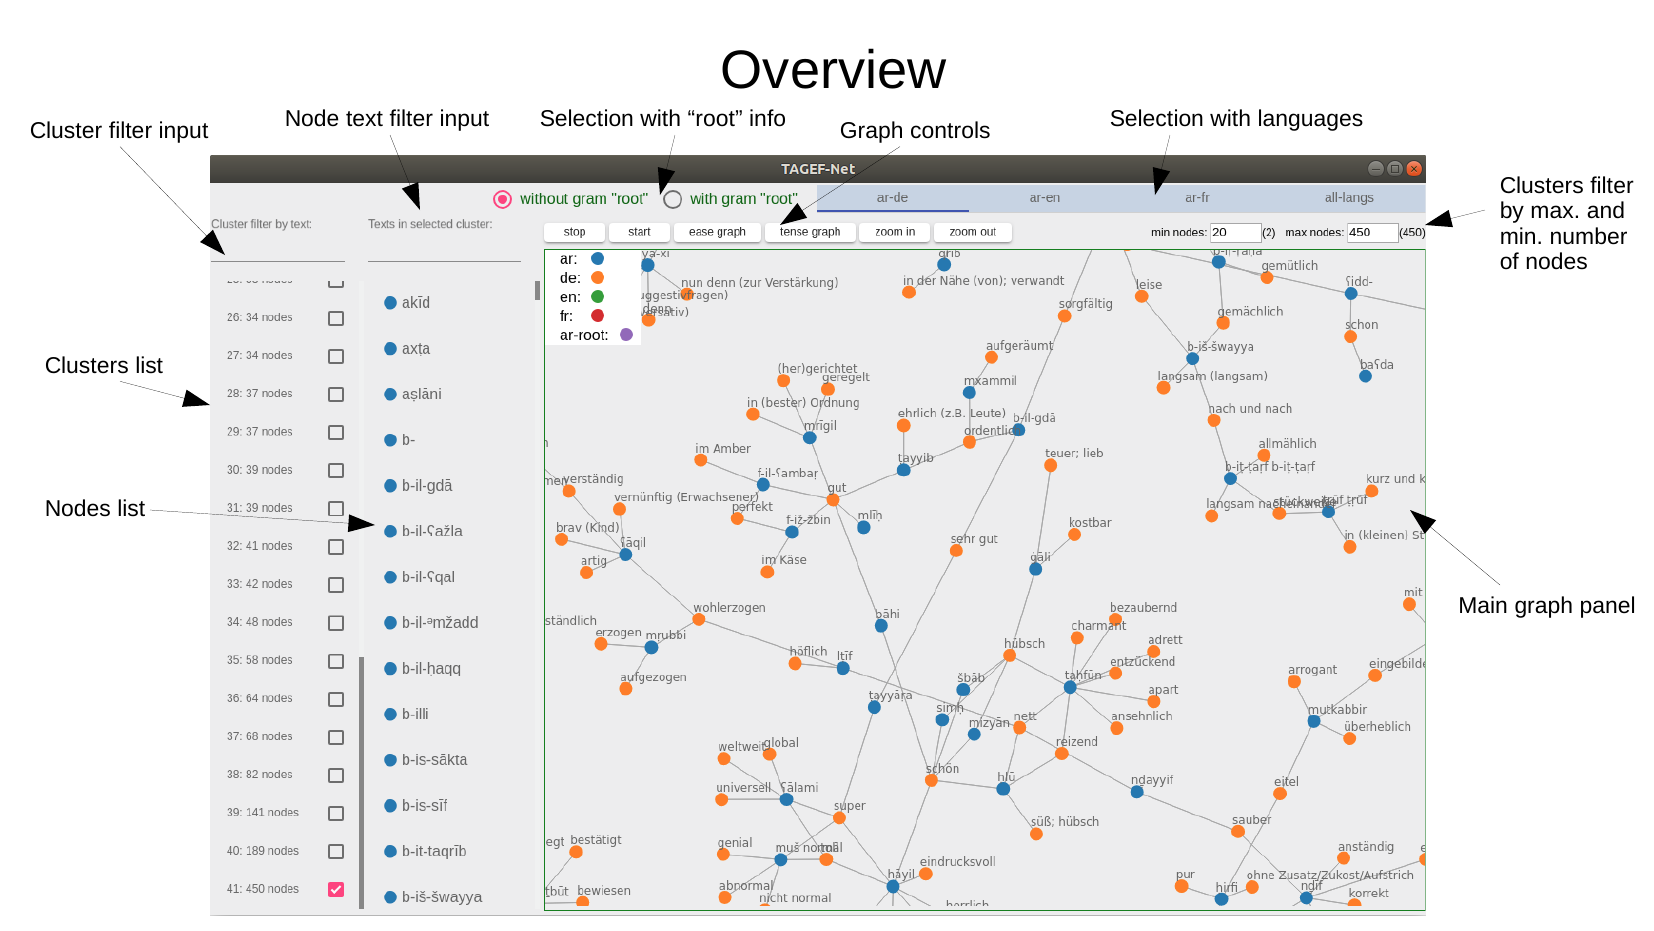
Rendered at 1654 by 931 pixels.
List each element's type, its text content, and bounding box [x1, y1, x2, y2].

text_box Clusters filter by max. and min. number of nodes [1485, 165, 1654, 266]
text_box Cluster filter input [15, 110, 241, 147]
title Overview [90, 30, 1579, 111]
picture [210, 155, 1426, 916]
text_box Clusters list [30, 345, 181, 382]
text_box Main graph panel [1443, 585, 1654, 622]
text_box Graph controls [825, 110, 1036, 147]
text_box Selection with “root” info [525, 98, 811, 136]
text_box Nodes list [30, 488, 181, 526]
text_box Selection with languages [1095, 98, 1381, 136]
text_box Node text filter input [270, 98, 511, 157]
